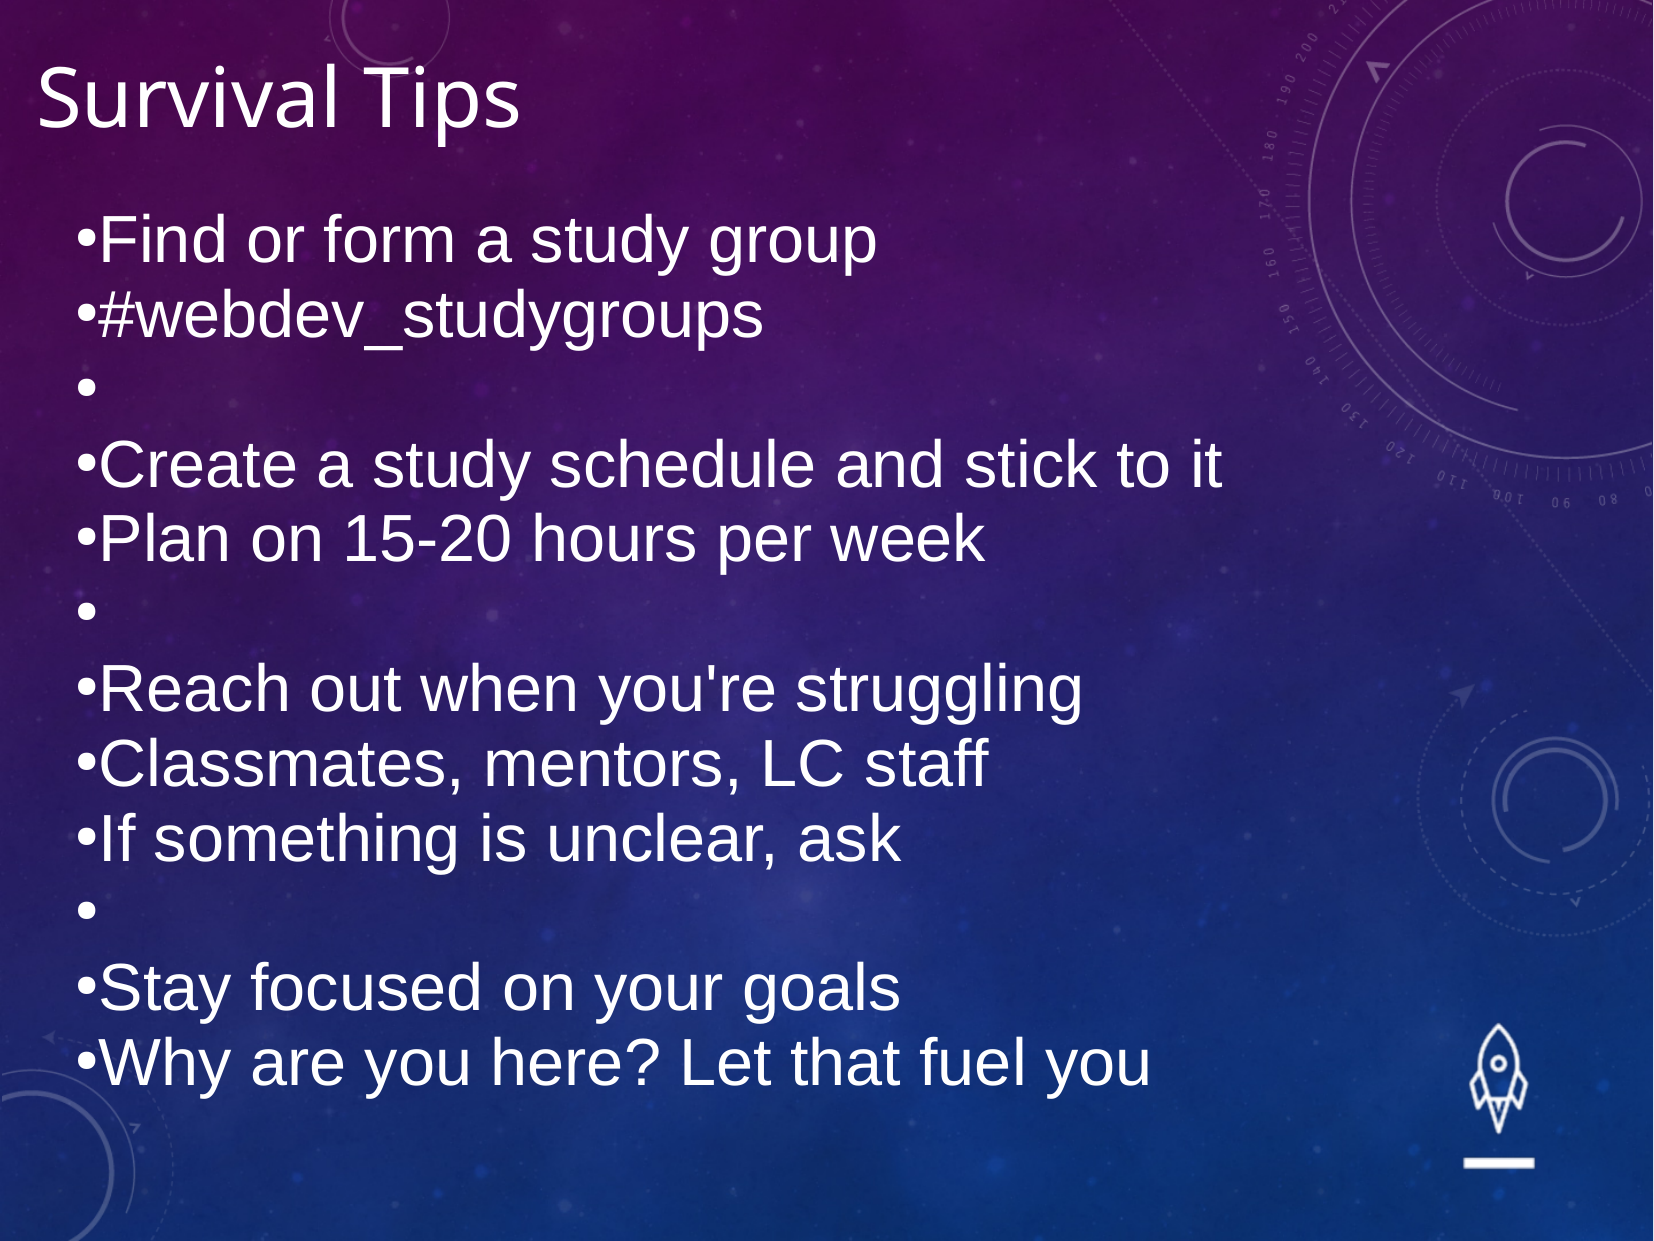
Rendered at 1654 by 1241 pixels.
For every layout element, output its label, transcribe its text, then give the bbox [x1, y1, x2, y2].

text_box Survival Tips [19, 17, 1599, 174]
picture [1379, 975, 1620, 1216]
text_box Find or form a study group #webdev_studygroups Create a study schedule and stick to it Plan on 15-20 hours per week Reach out when you're struggling Classmates, mentors, LC staff If something is unclear, ask Stay focused on your goals Why are you here? Let that fuel you [60, 195, 1366, 1156]
